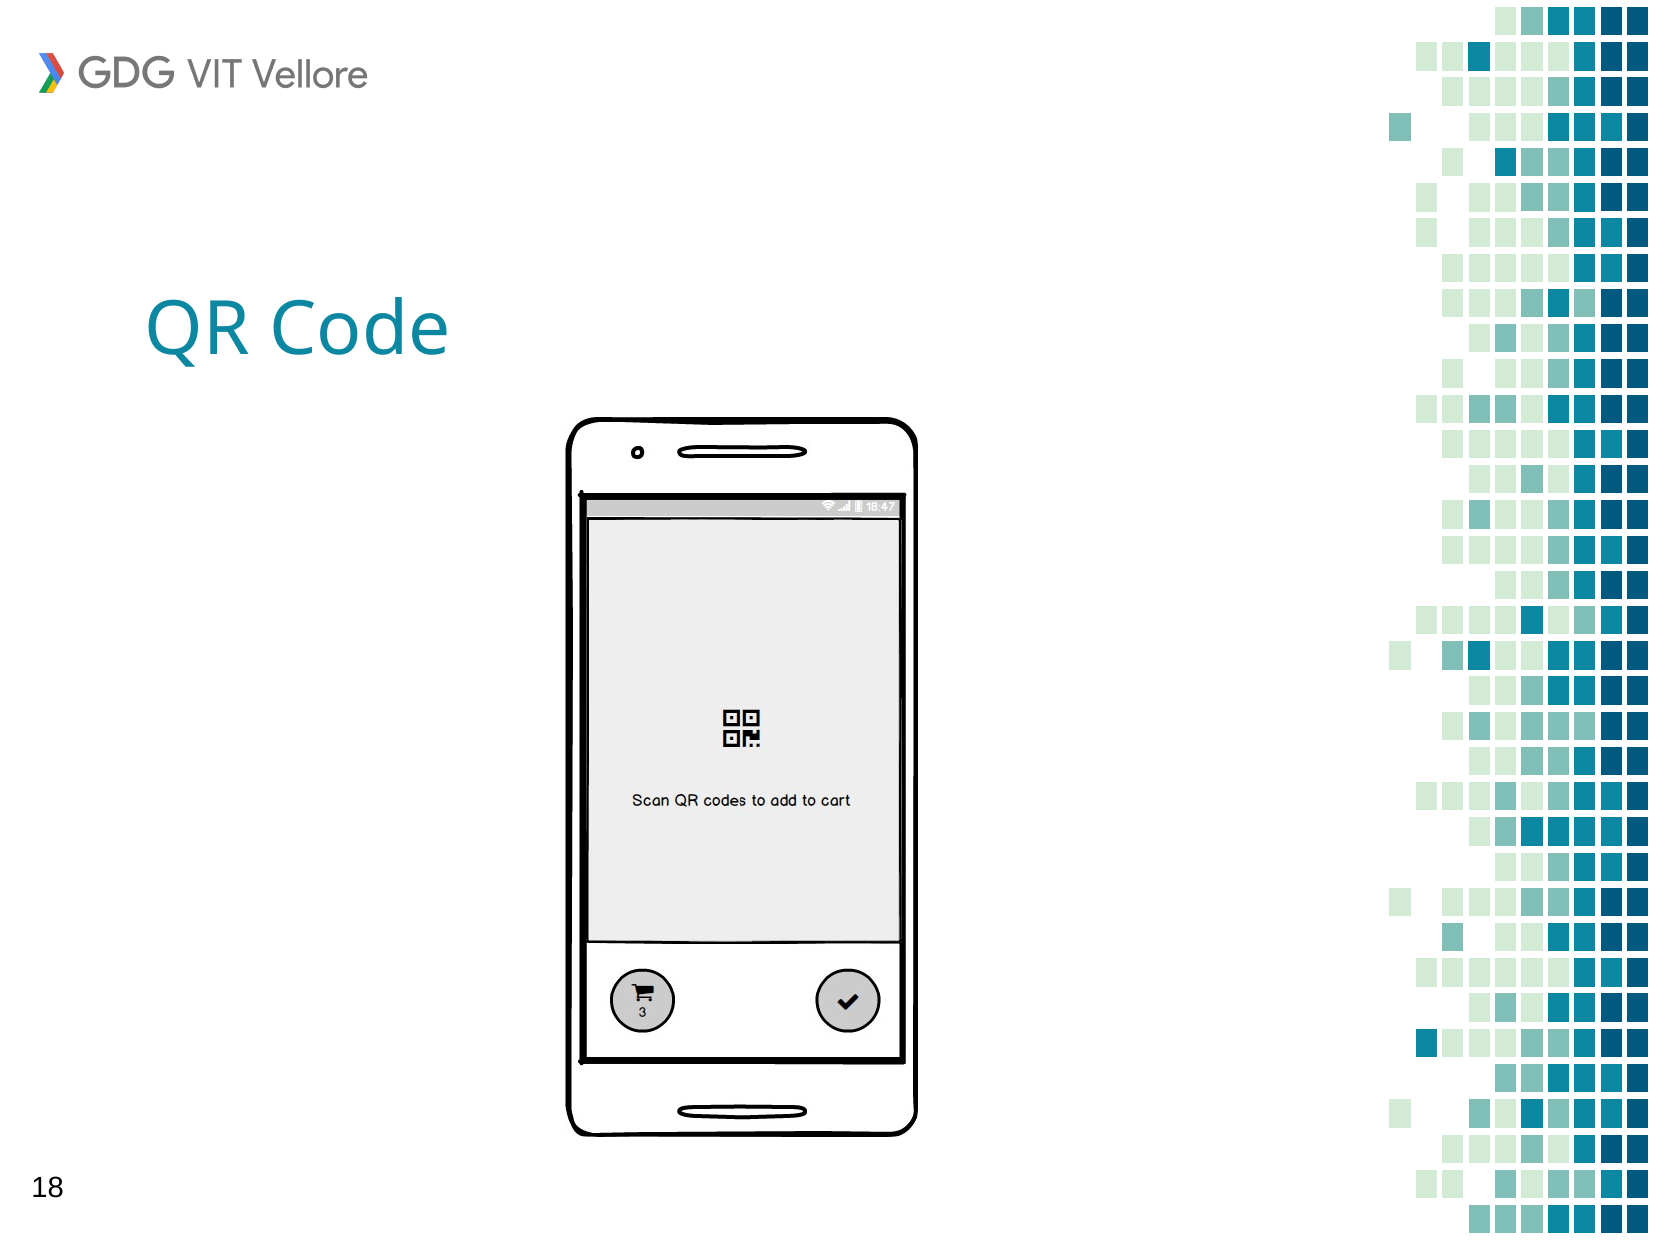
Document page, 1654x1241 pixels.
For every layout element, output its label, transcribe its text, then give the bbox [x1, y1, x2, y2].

picture [564, 417, 918, 1137]
title QR Code [129, 178, 1353, 385]
slide_number <number> [16, 1138, 116, 1233]
picture [0, 3, 408, 142]
